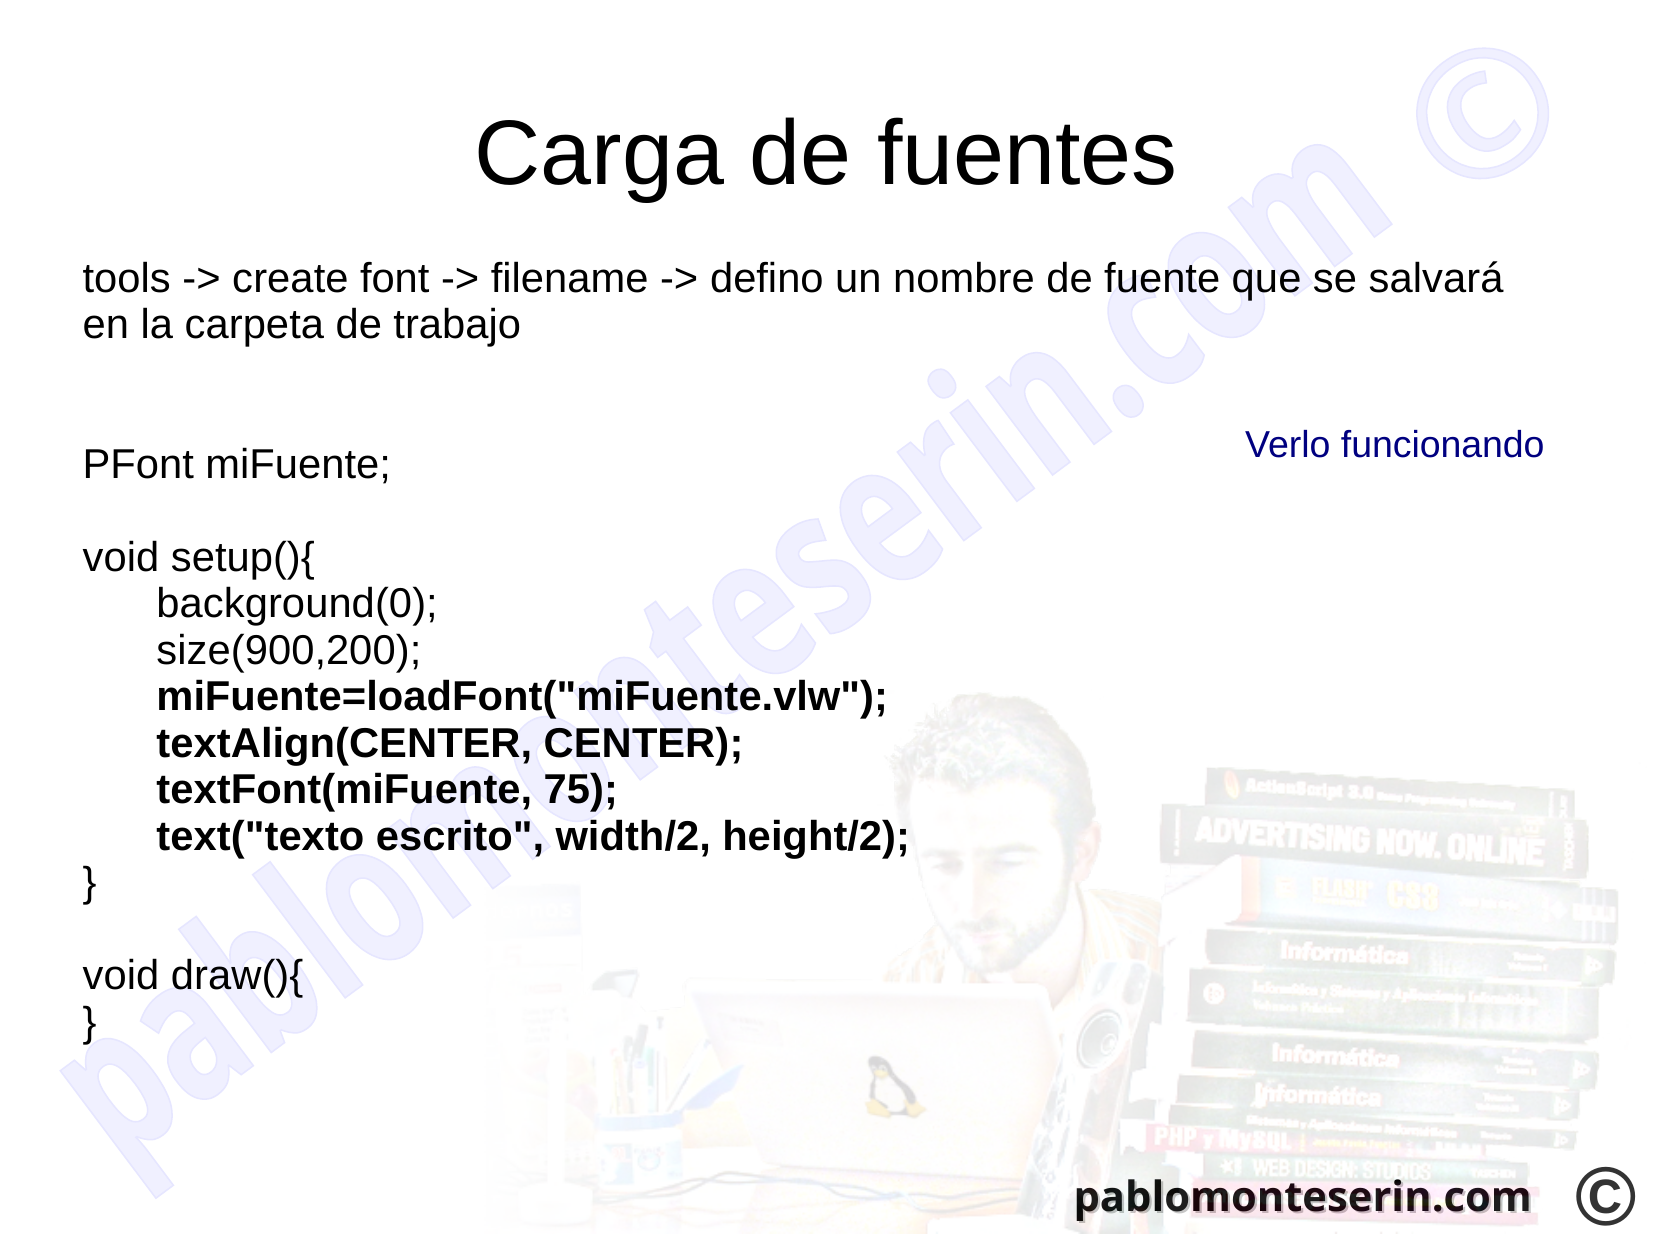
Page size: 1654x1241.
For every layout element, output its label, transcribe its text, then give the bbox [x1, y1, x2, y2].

text_box Verlo funcionando [1230, 415, 1560, 473]
title Carga de fuentes [82, 49, 1571, 257]
subtitle tools -> create font -> filename -> defino un nombre de fuente que se salvará en la carpeta de trabajo PFont miFuente; void setup(){ background(0); size(900,200); miFuente=loadFont("miFuente.vlw"); textAlign(CENTER, CENTER); textFont(miFuente, 75); text("texto escrito", width/2, height/2); } void draw(){ } [82, 250, 1538, 1050]
picture [468, 674, 1654, 1234]
